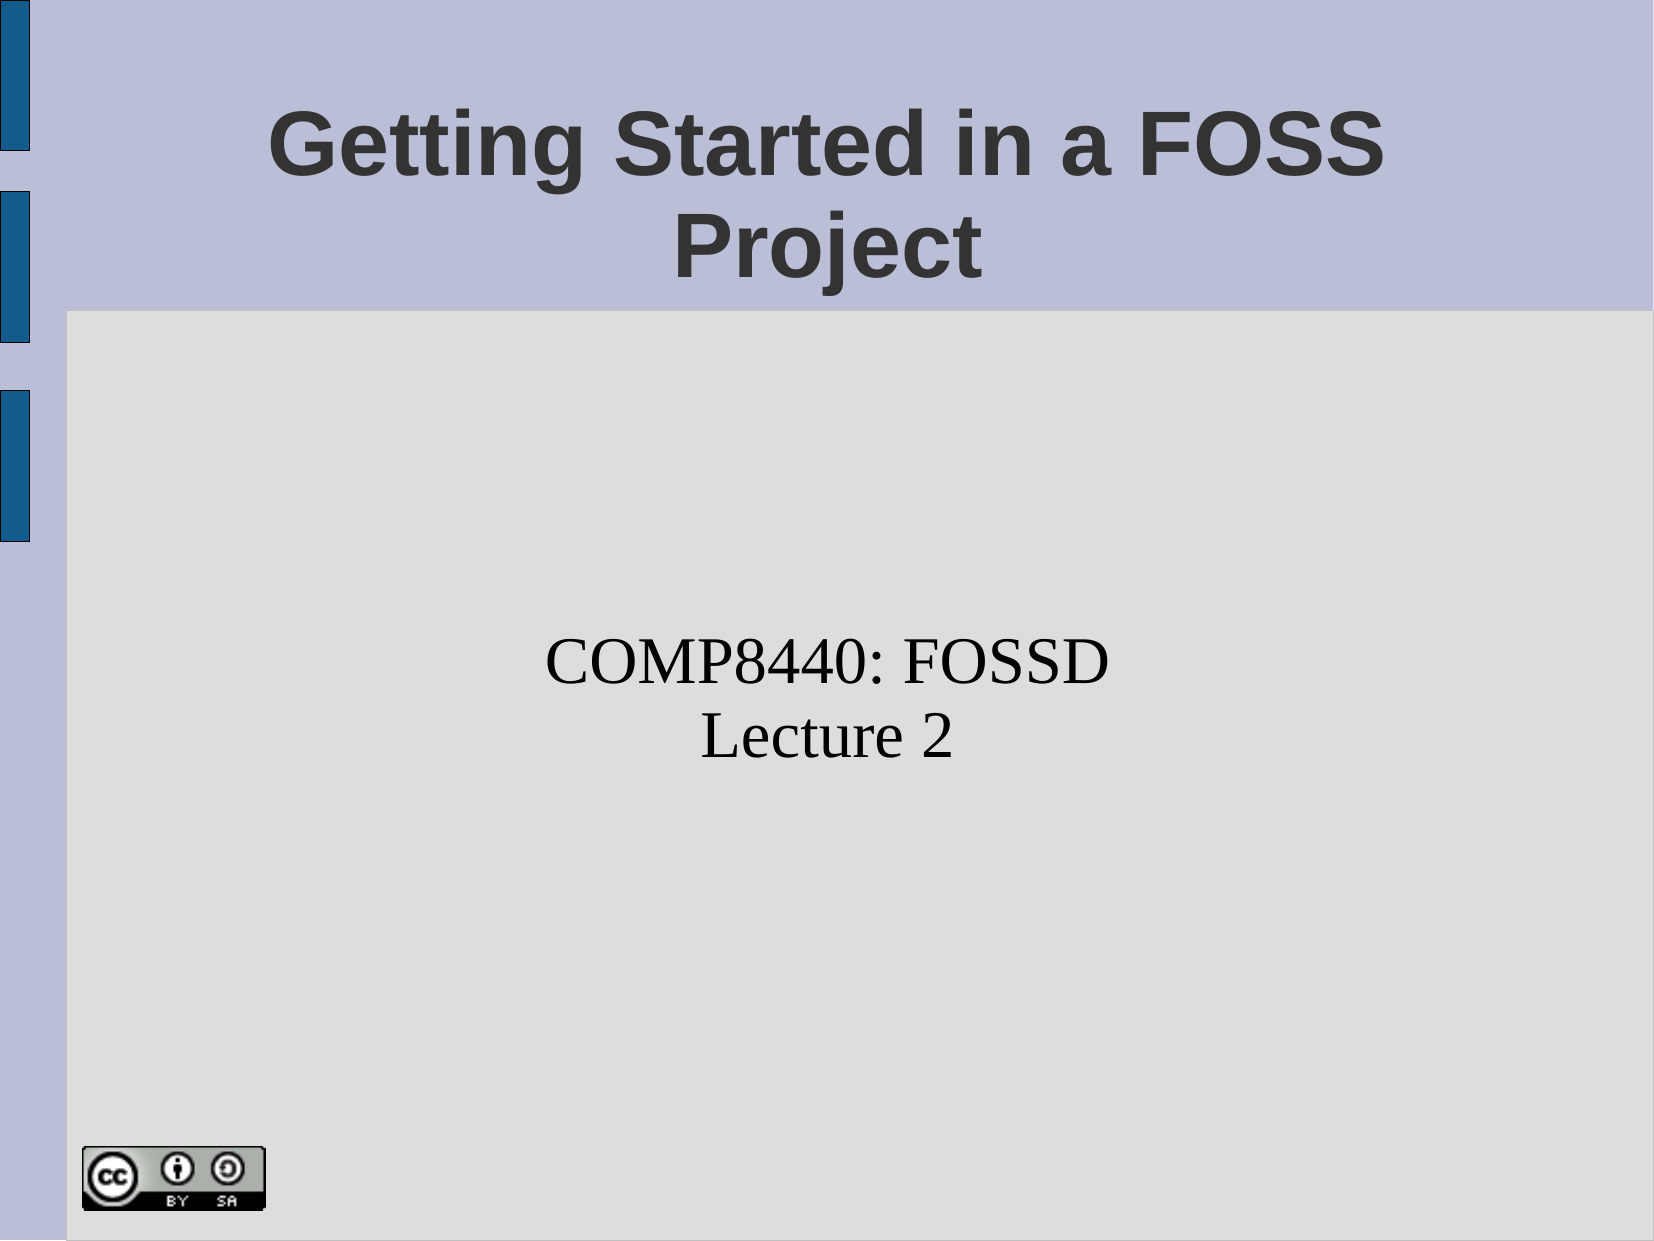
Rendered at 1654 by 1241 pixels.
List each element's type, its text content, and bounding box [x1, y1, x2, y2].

picture [82, 1146, 266, 1211]
subtitle COMP8440: FOSSD Lecture 2 [121, 344, 1534, 1127]
title Getting Started in a FOSS Project [121, 91, 1534, 299]
